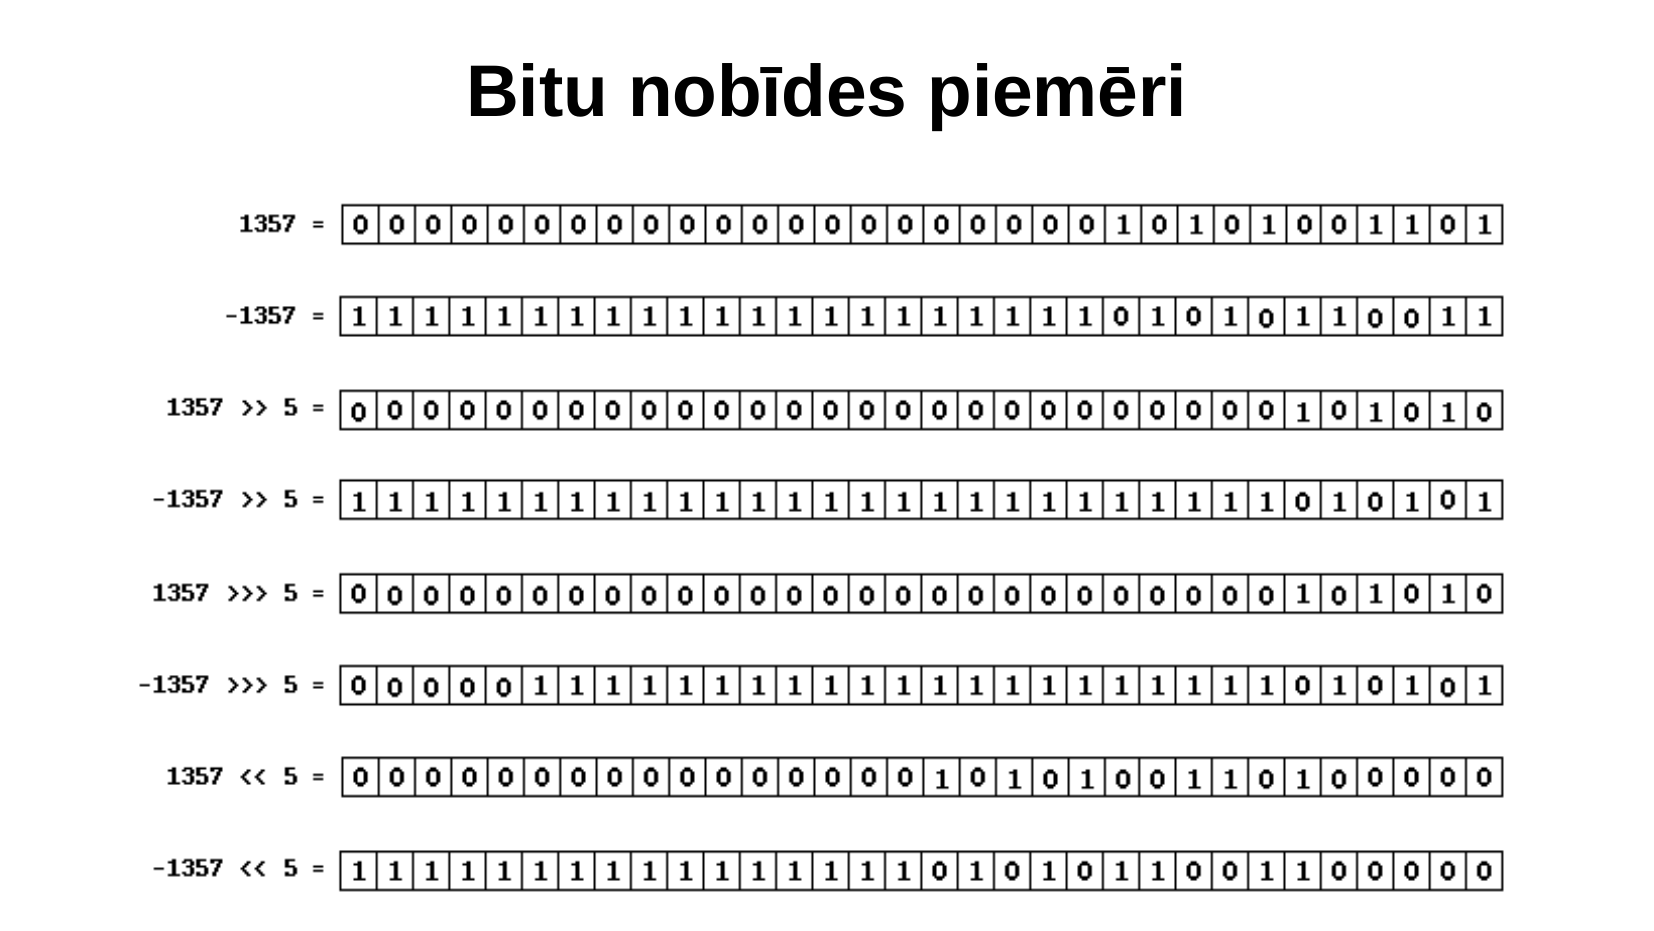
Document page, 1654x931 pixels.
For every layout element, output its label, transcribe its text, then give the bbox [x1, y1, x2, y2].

title Bitu nobīdes piemēri [82, 37, 1571, 147]
picture [118, 177, 1524, 913]
